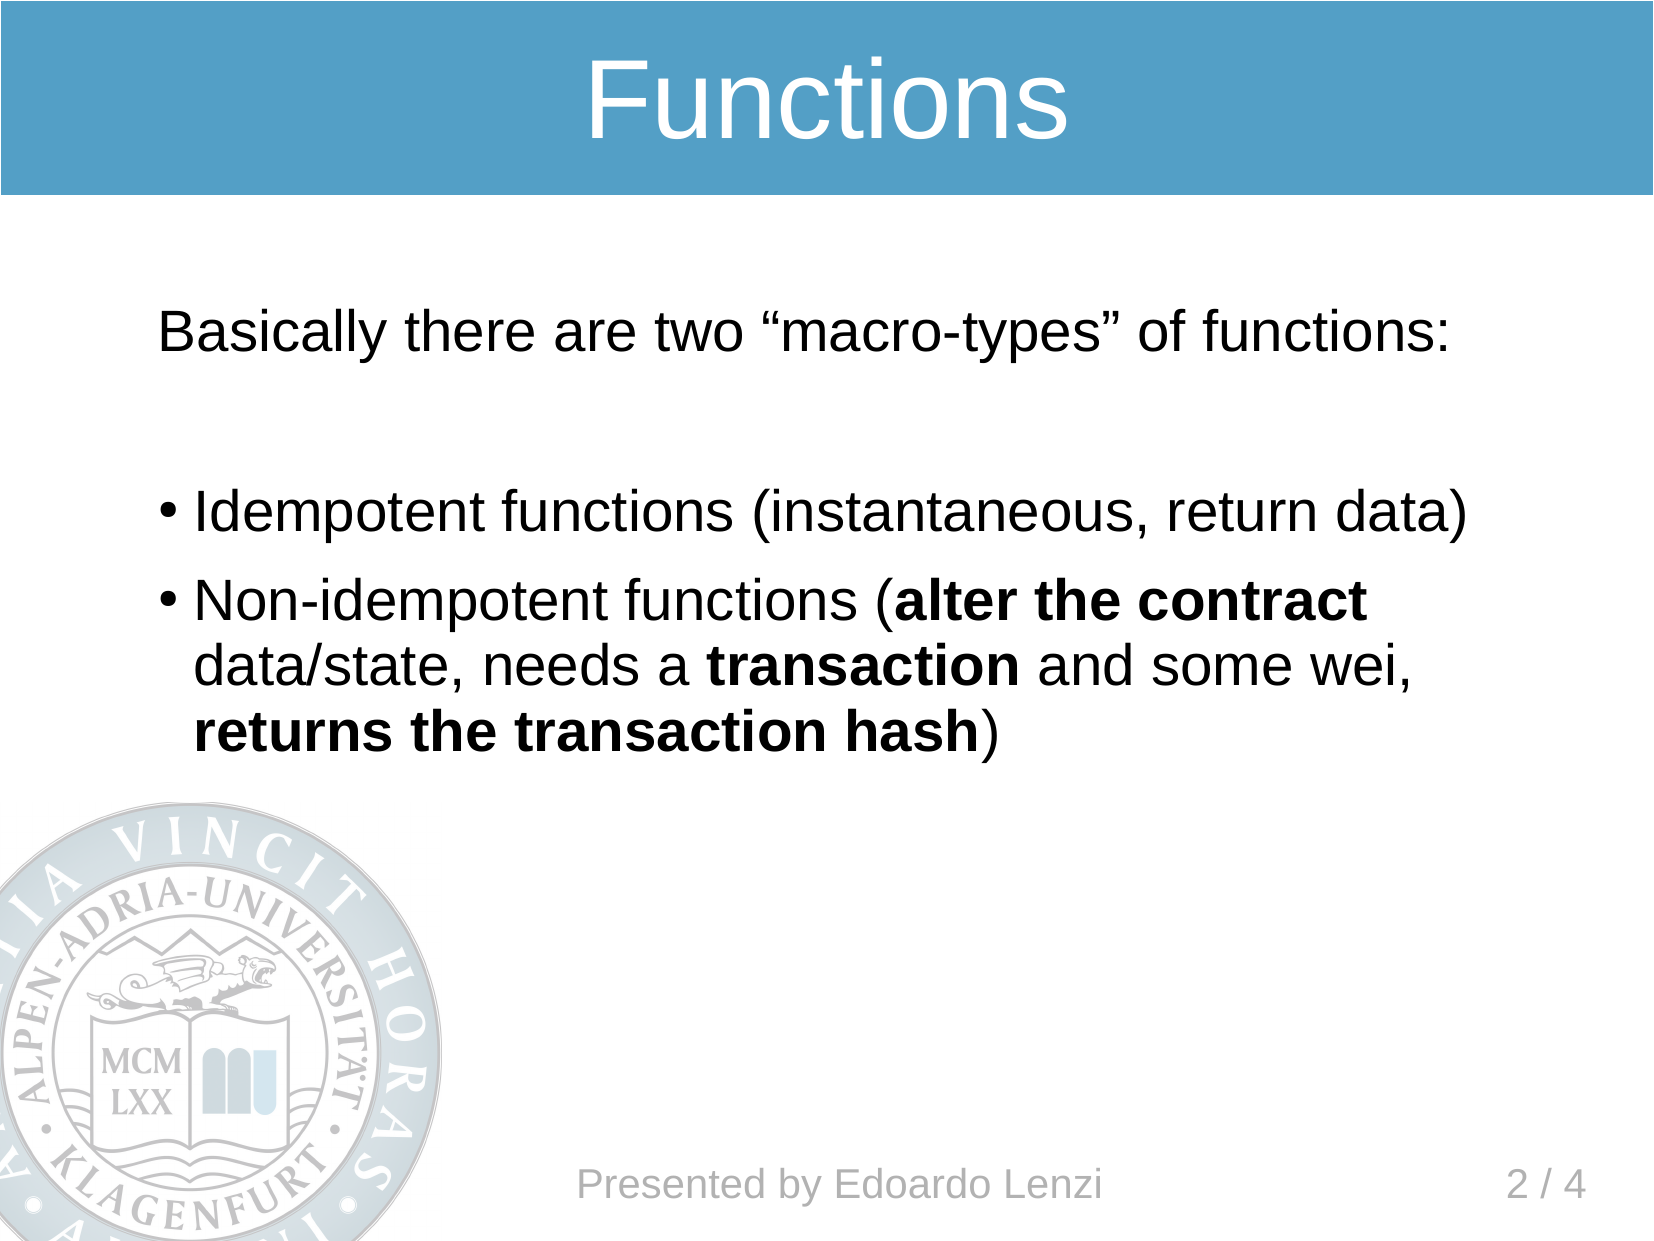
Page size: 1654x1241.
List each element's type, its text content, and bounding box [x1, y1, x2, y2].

list Presented by Edoardo Lenzi 2 / 4 [505, 1160, 1654, 1241]
text_box [1571, 0, 1654, 196]
text_box [0, 801, 452, 1241]
title Functions [82, 0, 1571, 204]
text_box [0, 0, 82, 196]
text_box Basically there are two “macro-types” of functions: Idempotent functions (instantaneous, return data) Non-idempotent functions (alter the contract data/state, needs a transaction and some wei, returns the transaction hash) [143, 291, 1586, 1122]
